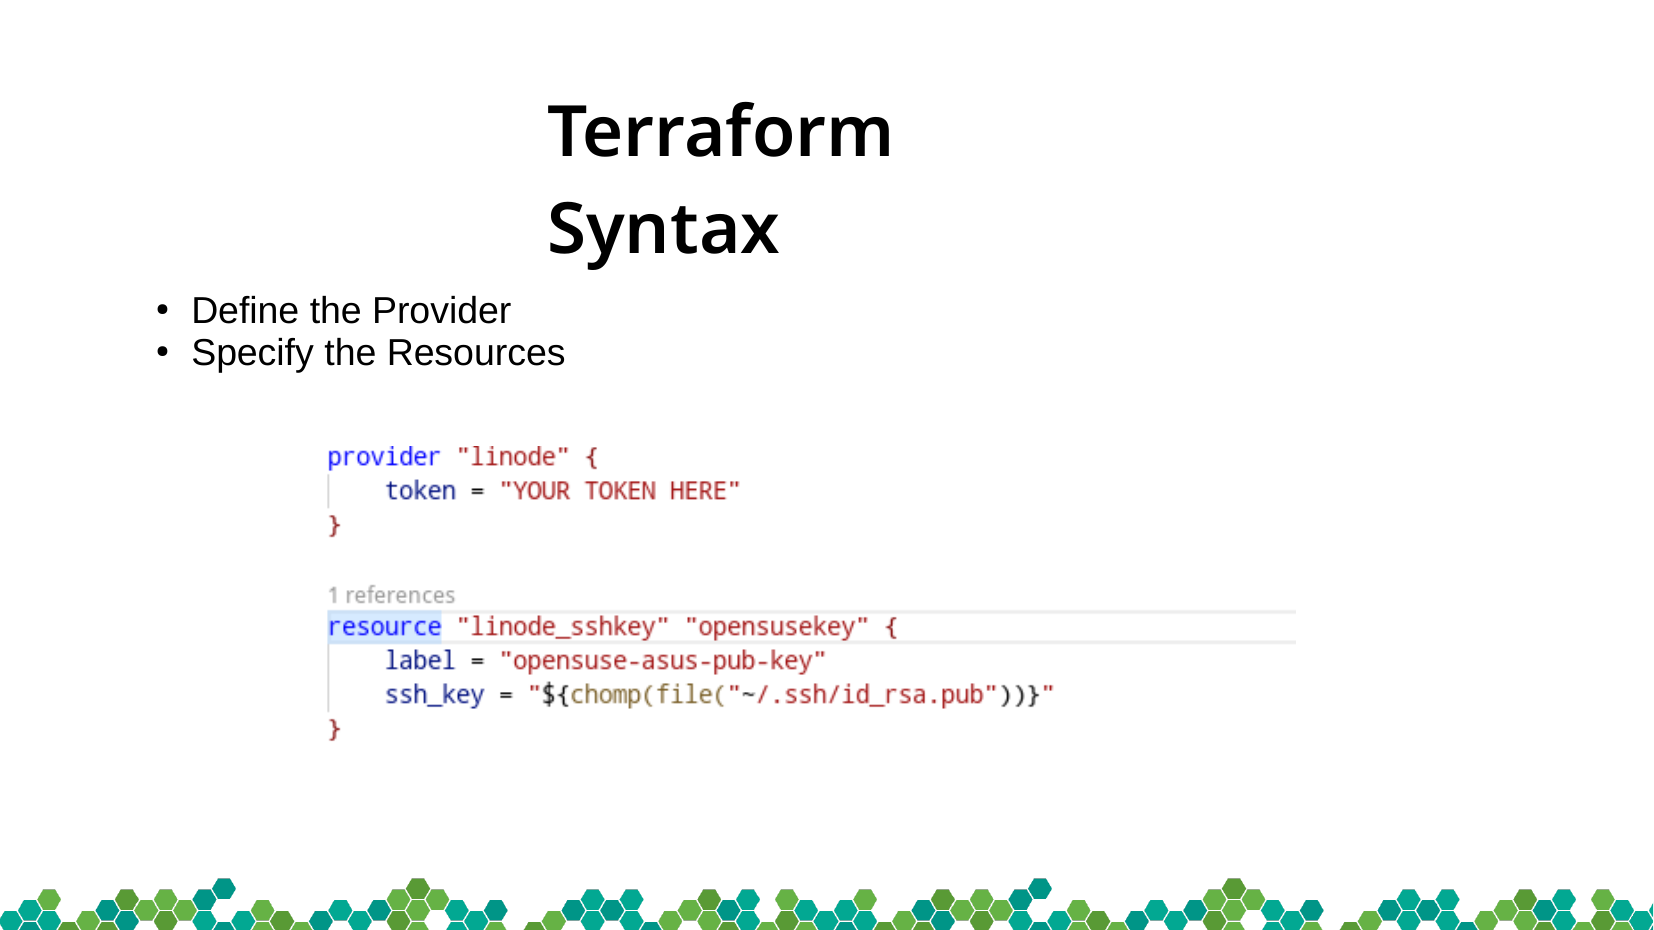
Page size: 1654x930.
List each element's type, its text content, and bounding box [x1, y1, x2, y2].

picture [0, 870, 1654, 930]
picture [326, 446, 1296, 784]
title Terraform Syntax [547, 88, 1090, 267]
text_box Define the Provider Specify the Resources [141, 282, 581, 381]
